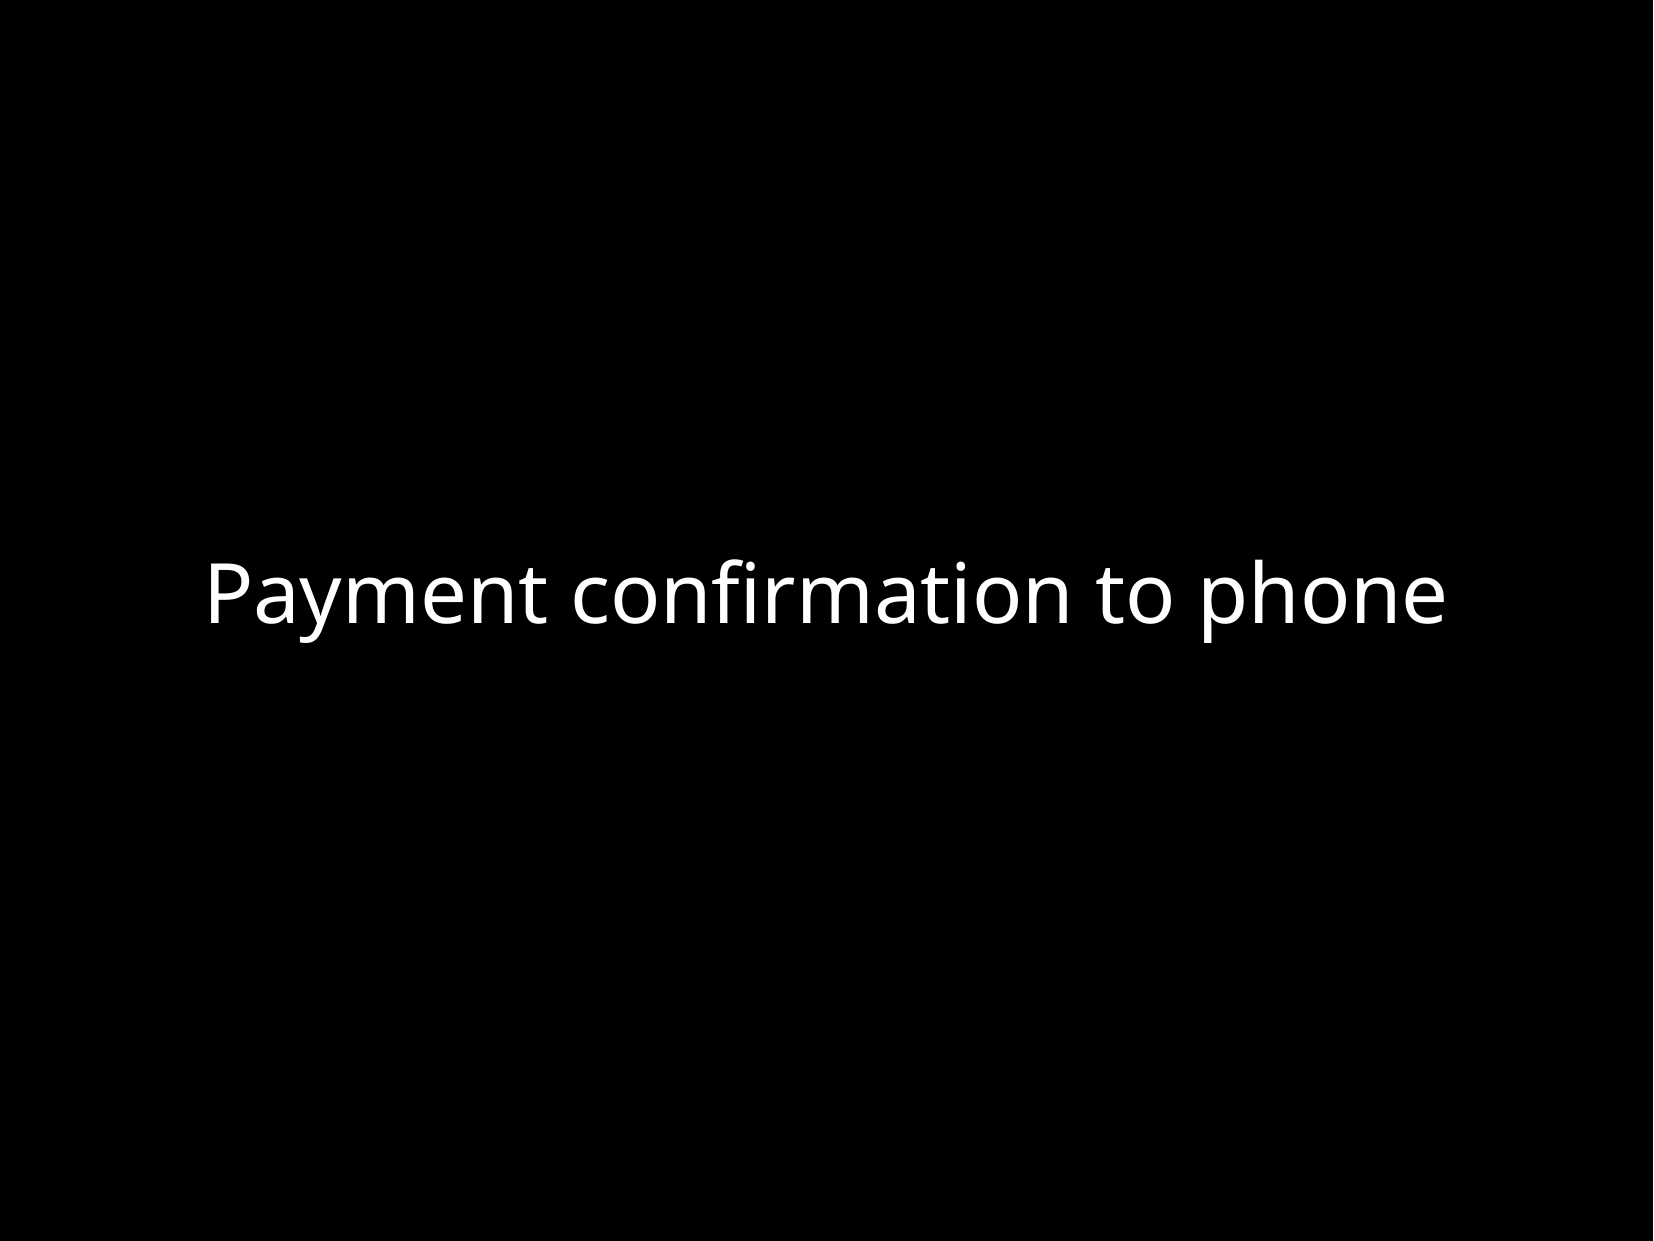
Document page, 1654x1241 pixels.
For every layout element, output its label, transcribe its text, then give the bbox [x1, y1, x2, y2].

subtitle Payment confirmation to phone [82, 231, 1571, 951]
